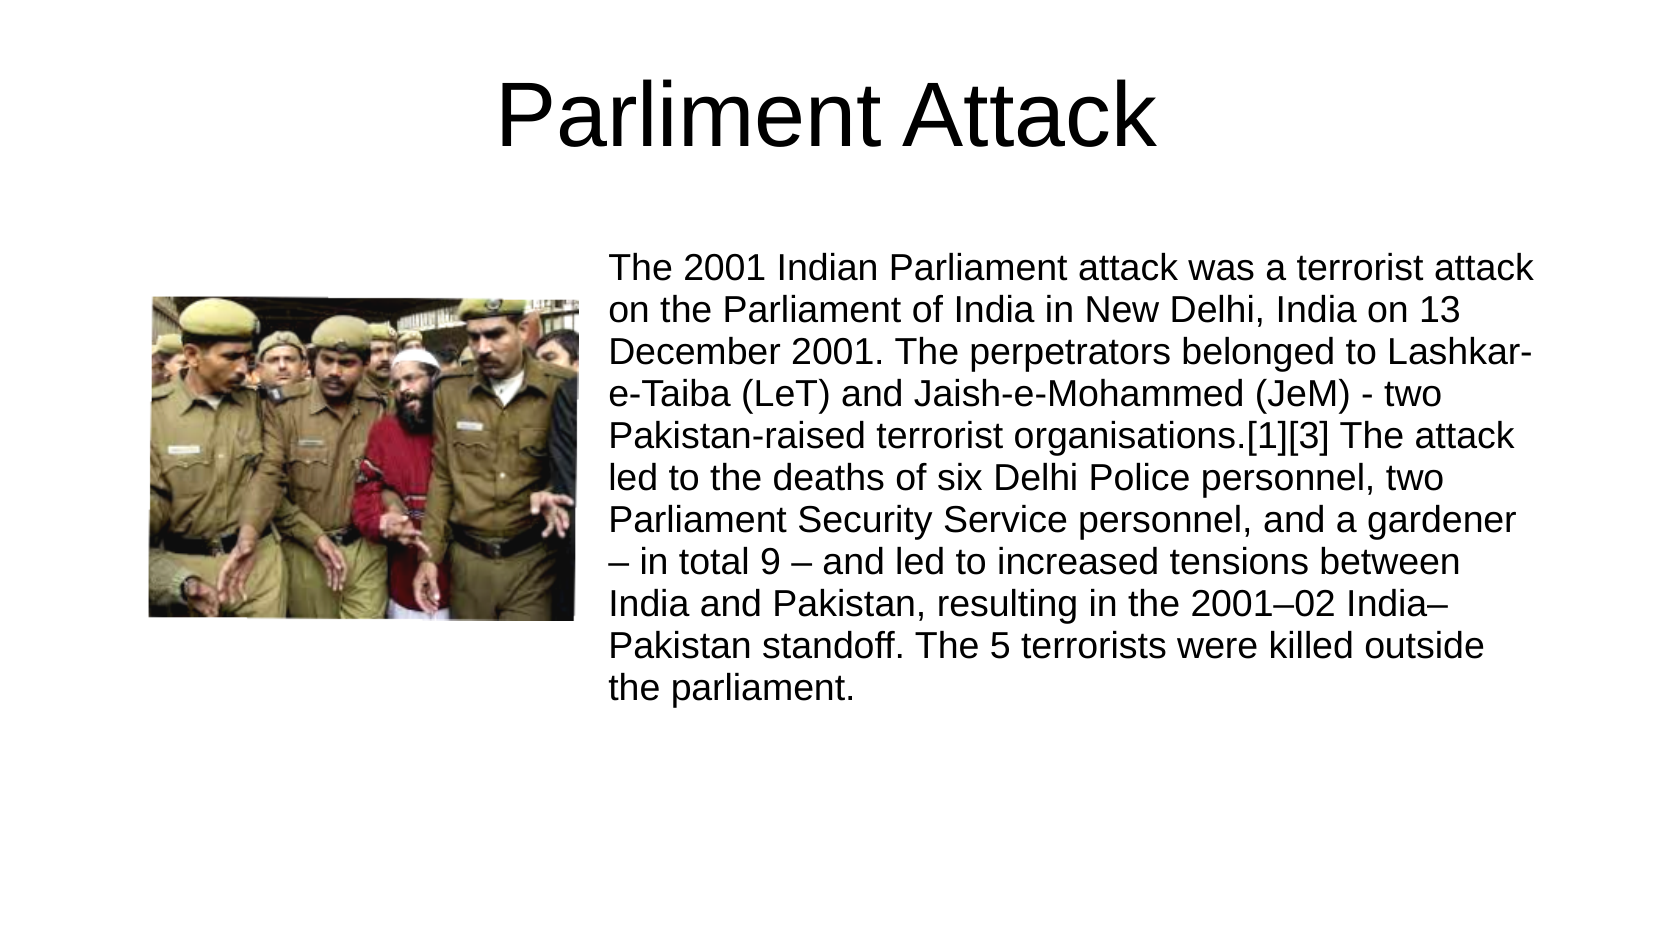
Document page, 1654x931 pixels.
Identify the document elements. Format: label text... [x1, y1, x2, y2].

picture [147, 295, 579, 621]
title Parliment Attack [82, 37, 1571, 193]
subtitle The 2001 Indian Parliament attack was a terrorist attack on the Parliament of India in New Delhi, India on 13 December 2001. The perpetrators belonged to Lashkar-e-Taiba (LeT) and Jaish-e-Mohammed (JeM) - two Pakistan-raised terrorist organisations.[1][3] The attack led to the deaths of six Delhi Police personnel, two Parliament Security Service personnel, and a gardener – in total 9 – and led to increased tensions between India and Pakistan, resulting in the 2001–02 India–Pakistan standoff. The 5 terrorists were killed outside the parliament. [608, 246, 1536, 709]
